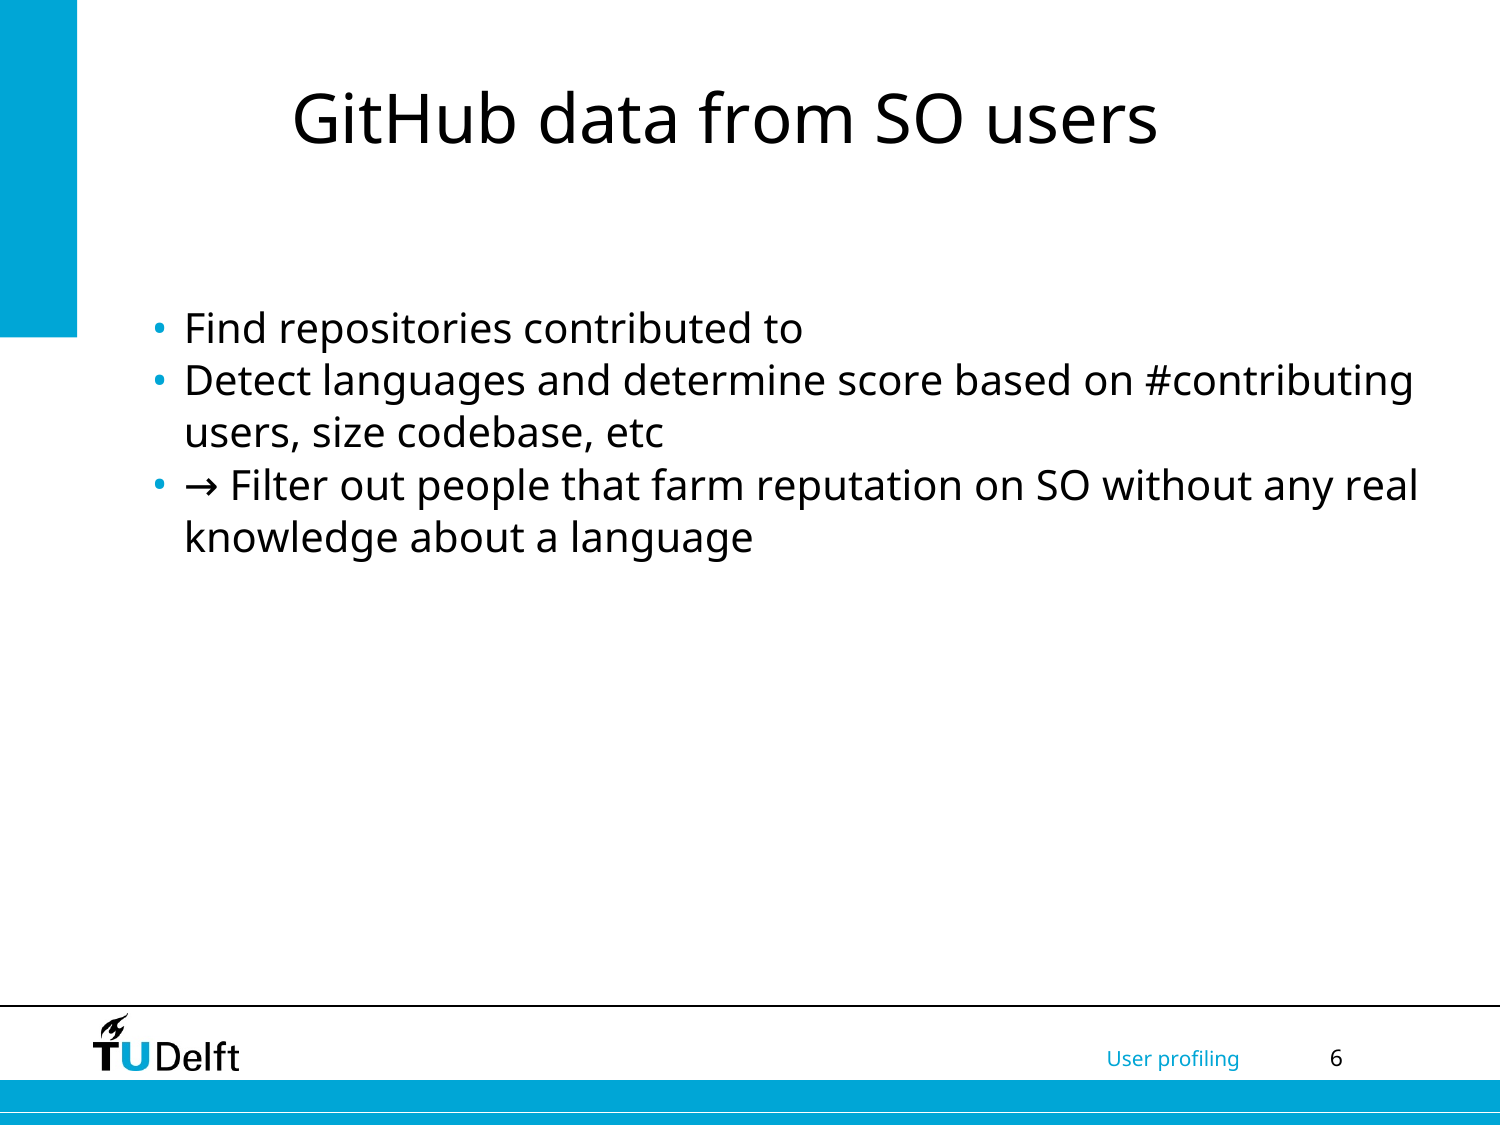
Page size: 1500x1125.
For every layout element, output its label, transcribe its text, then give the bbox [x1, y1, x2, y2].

picture [93, 1013, 239, 1071]
title GitHub data from SO users [150, 74, 1326, 280]
list Find repositories contributed to Detect languages and determine score based on #contributing users, size codebase, etc → Filter out people that farm reputation on SO without any real knowledge about a language [151, 299, 1456, 876]
